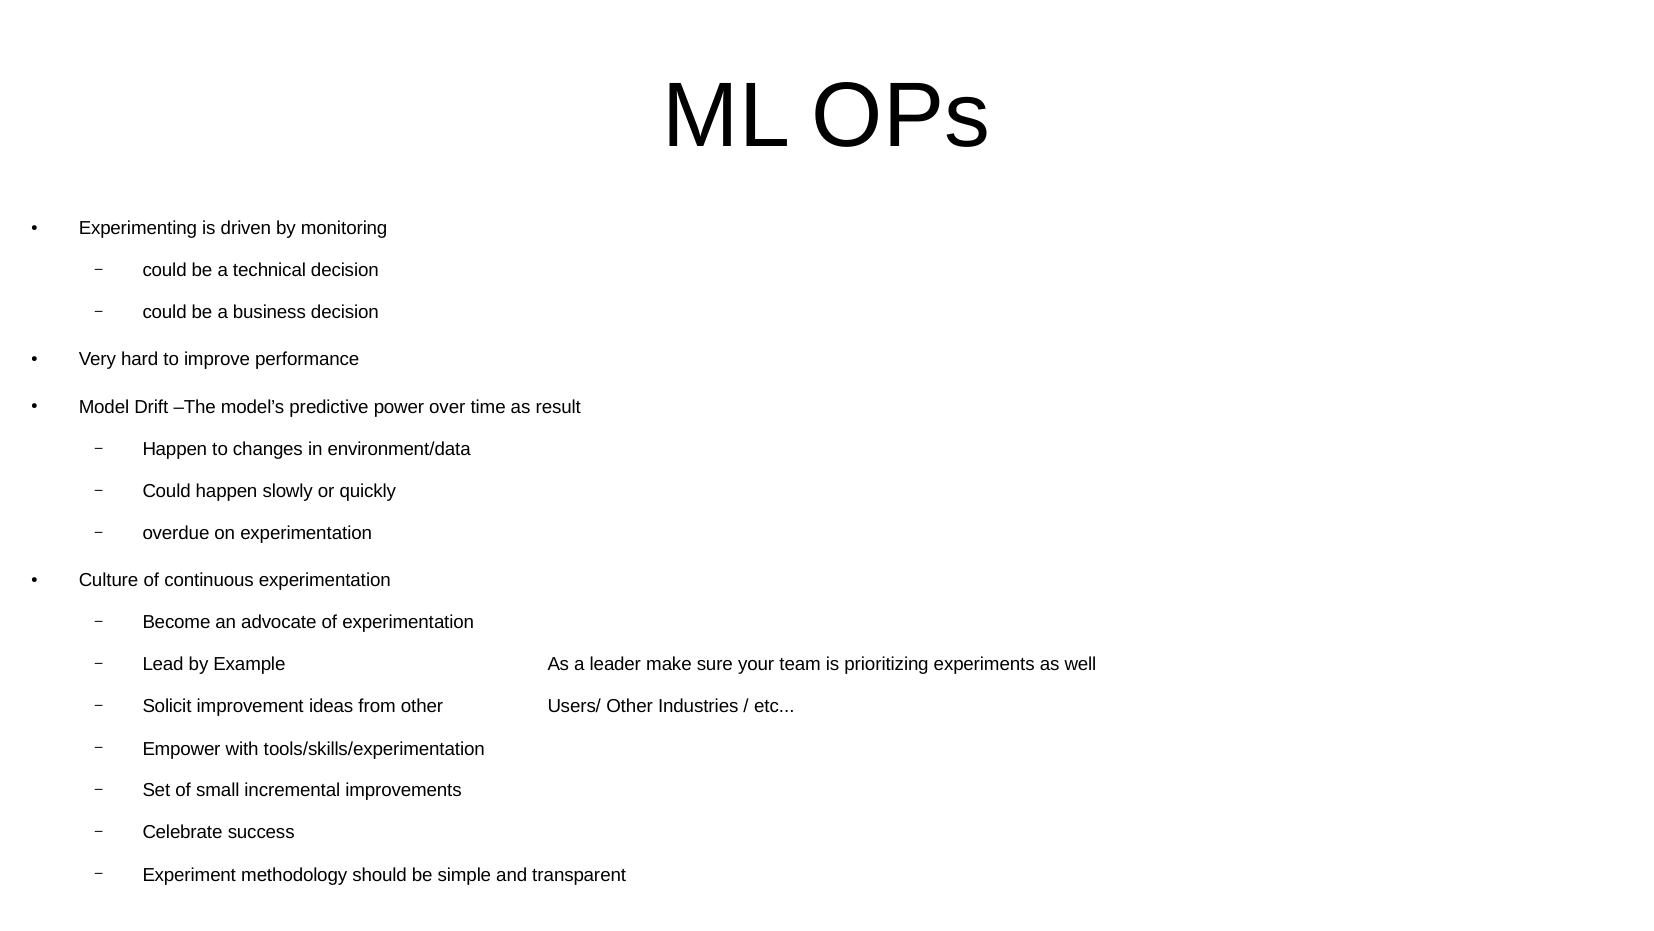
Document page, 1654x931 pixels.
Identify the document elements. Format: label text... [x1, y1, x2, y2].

title ML OPs [82, 37, 1571, 193]
list Experimenting is driven by monitoring could be a technical decision could be a business decision Very hard to improve performance Model Drift –The model’s predictive power over time as result Happen to changes in environment/data Could happen slowly or quickly overdue on experimentation Culture of continuous experimentation Become an advocate of experimentation Lead by Example As a leader make sure your team is prioritizing experiments as well Solicit improvement ideas from other Users/ Other Industries / etc... Empower with tools/skills/experimentation Set of small incremental improvements Celebrate success Experiment methodology should be simple and transparent [15, 217, 1571, 886]
